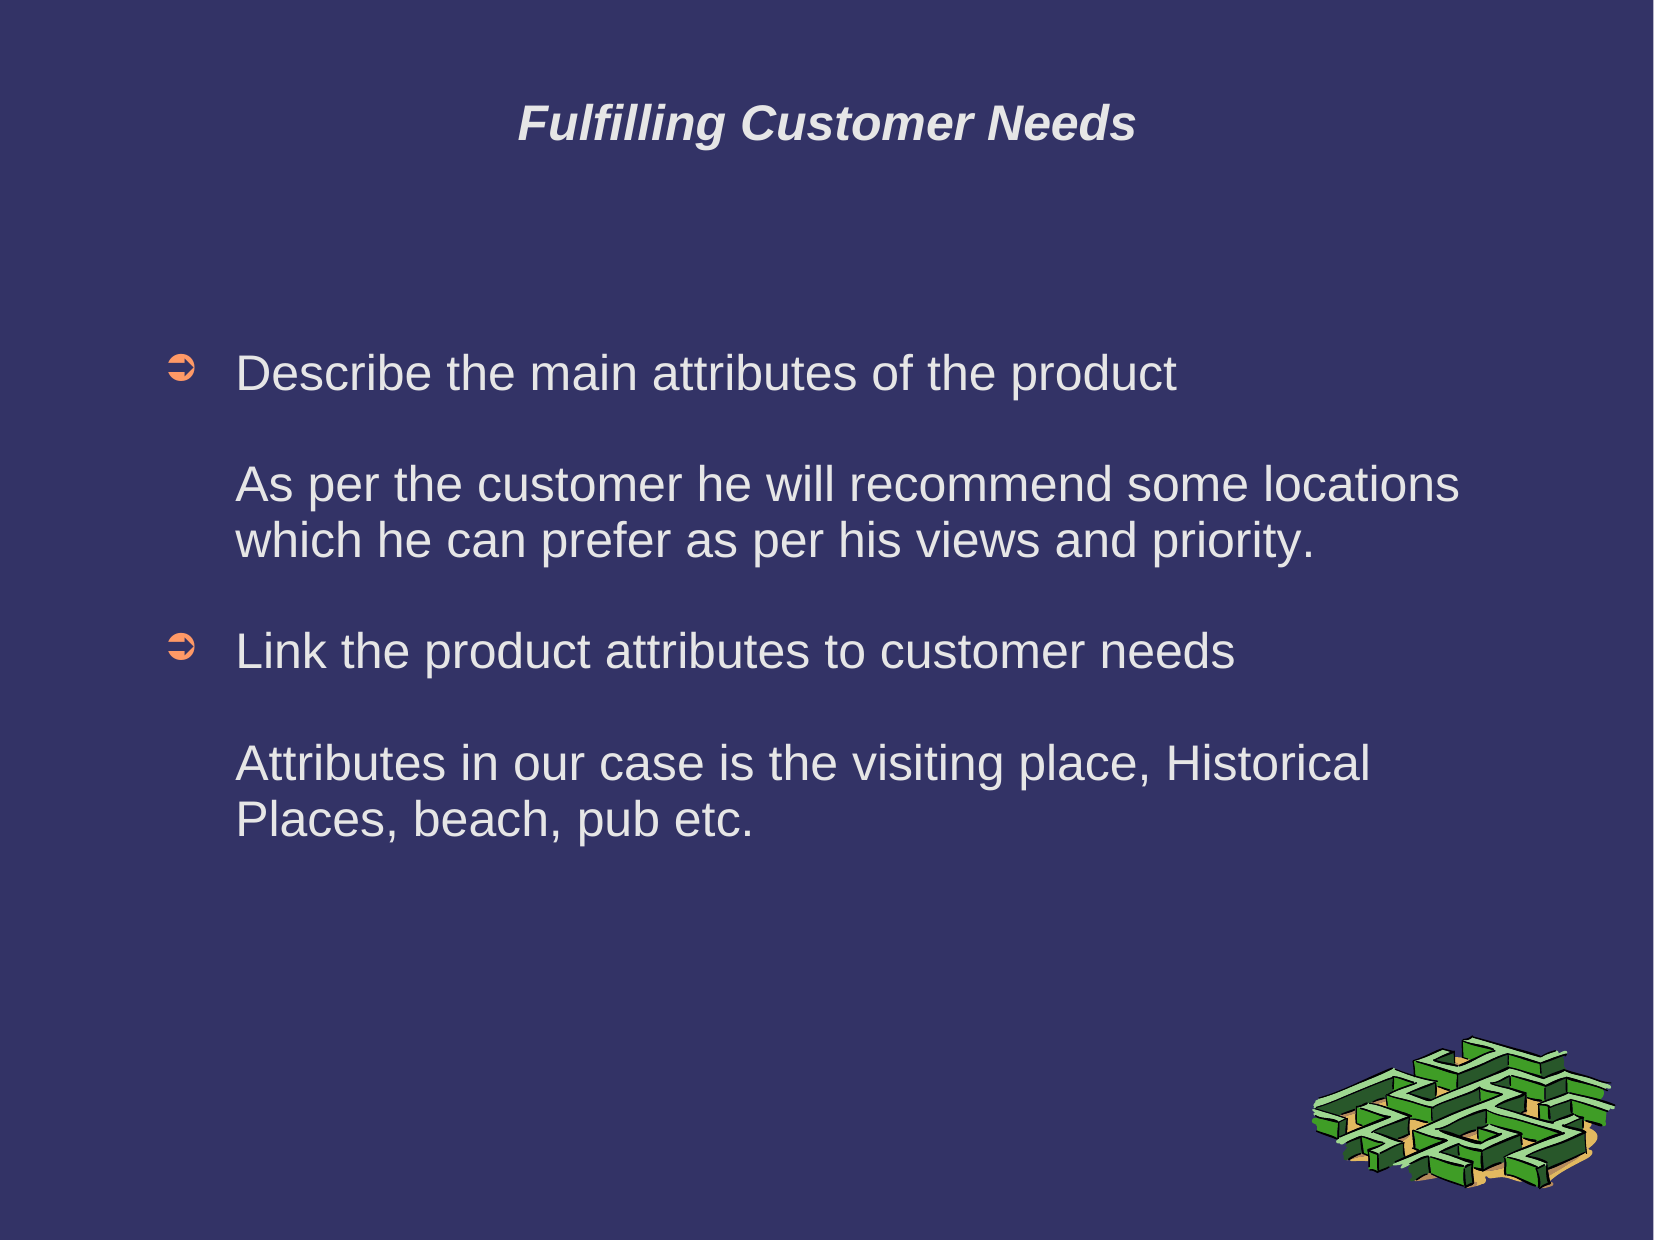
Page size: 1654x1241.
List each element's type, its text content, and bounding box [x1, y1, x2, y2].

list Describe the main attributes of the product As per the customer he will recommend some locations which he can prefer as per his views and priority. Link the product attributes to customer needs Attributes in our case is the visiting place, Historical Places, beach, pub etc. [152, 344, 1534, 1127]
title Fulfilling Customer Needs [121, 19, 1534, 227]
